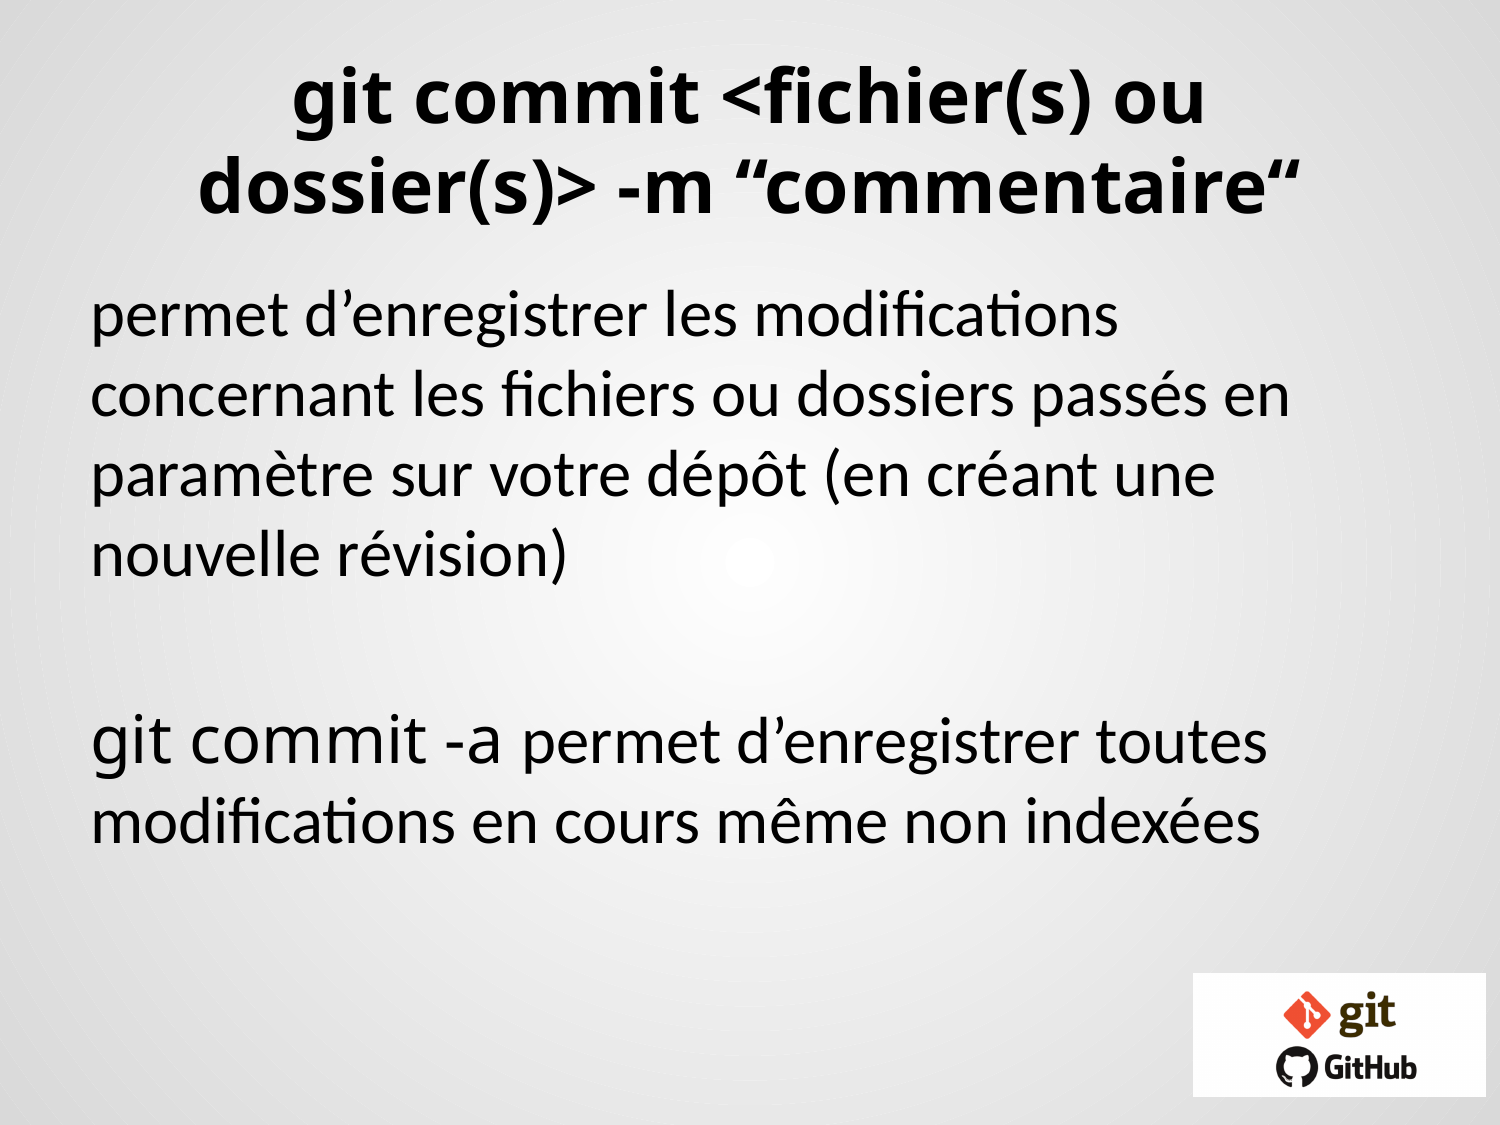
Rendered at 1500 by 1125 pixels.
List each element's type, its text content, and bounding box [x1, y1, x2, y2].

title git commit <fichier(s) ou dossier(s)> -m “commentaire“ [75, 45, 1425, 233]
list permet d’enregistrer les modifications concernant les fichiers ou dossiers passés en paramètre sur votre dépôt (en créant une nouvelle révision) git commit -a permet d’enregistrer toutes modifications en cours même non indexées [75, 262, 1425, 946]
picture [1193, 973, 1486, 1097]
